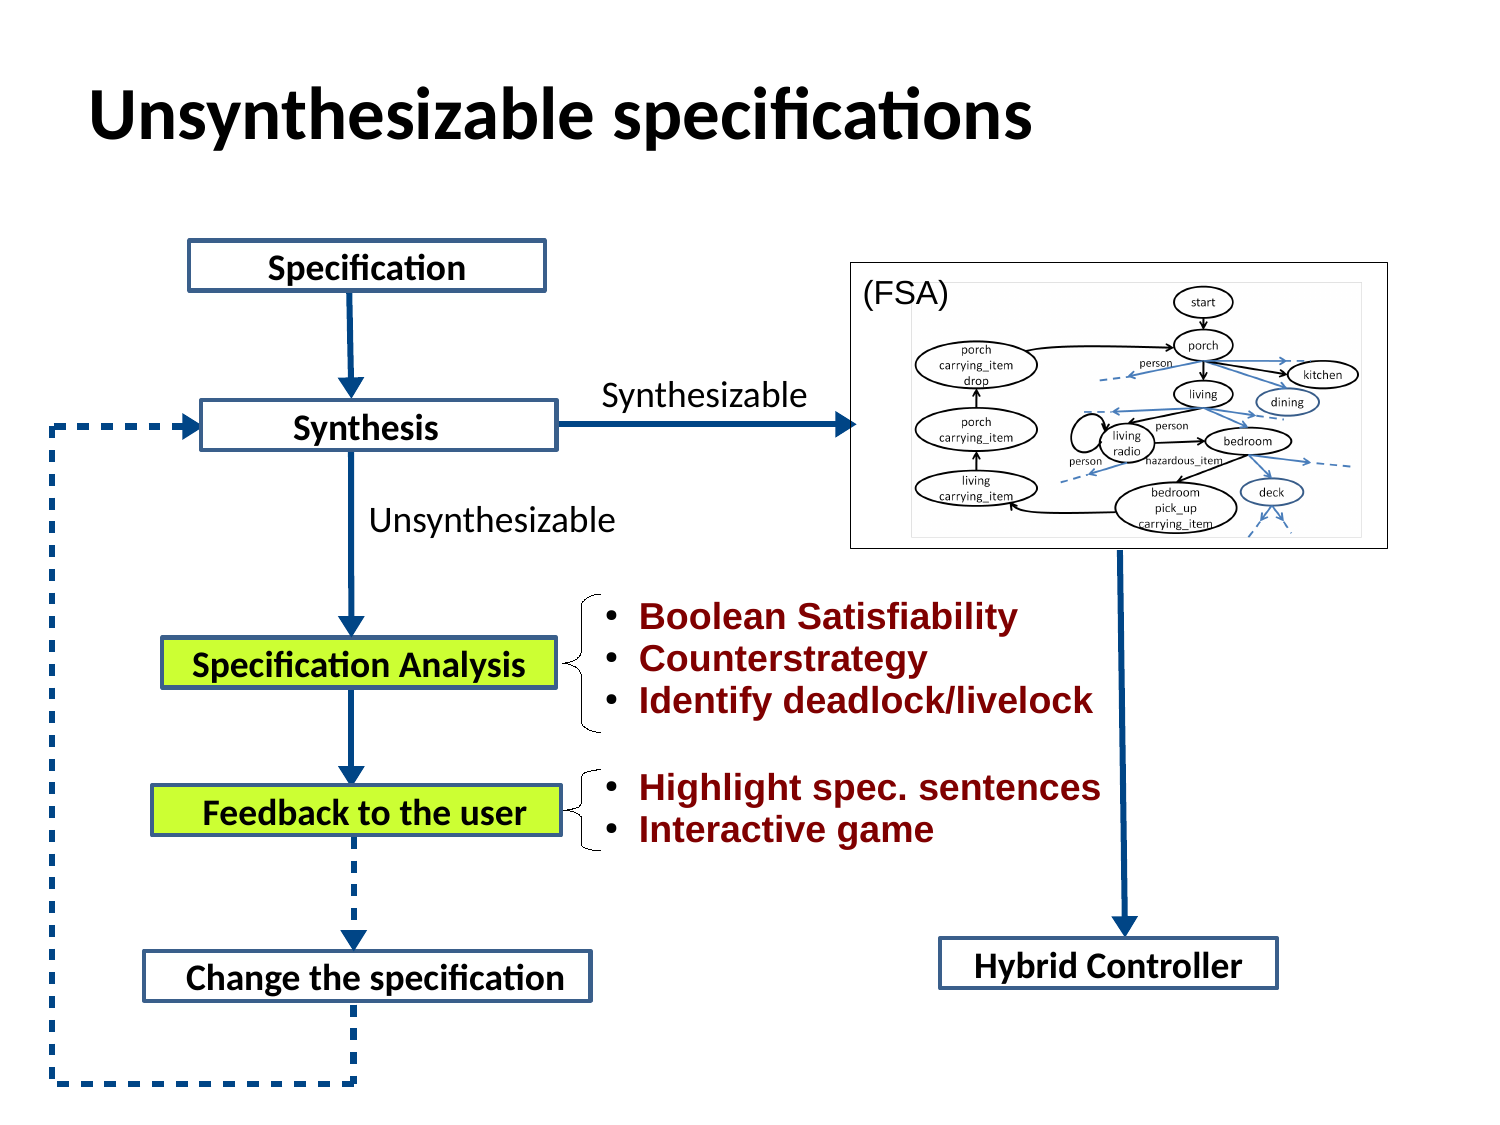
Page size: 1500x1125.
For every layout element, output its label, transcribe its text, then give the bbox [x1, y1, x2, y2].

text_box Hybrid Controller [939, 938, 1278, 989]
text_box Feedback to the user [152, 785, 562, 836]
text_box Unsynthesizable specifications [73, 57, 1050, 163]
text_box Specification Analysis [162, 637, 557, 688]
text_box Specification [189, 240, 545, 291]
text_box Highlight spec. sentences Interactive game [590, 759, 1117, 861]
text_box Synthesis [201, 399, 557, 450]
text_box Change the specification [144, 950, 591, 1001]
text_box (FSA) [847, 263, 1070, 319]
text_box Synthesizable [586, 362, 823, 423]
text_box Unsynthesizable [355, 487, 632, 548]
picture [911, 282, 1362, 538]
text_box Boolean Satisfiability Counterstrategy Identify deadlock/livelock [589, 588, 1108, 733]
